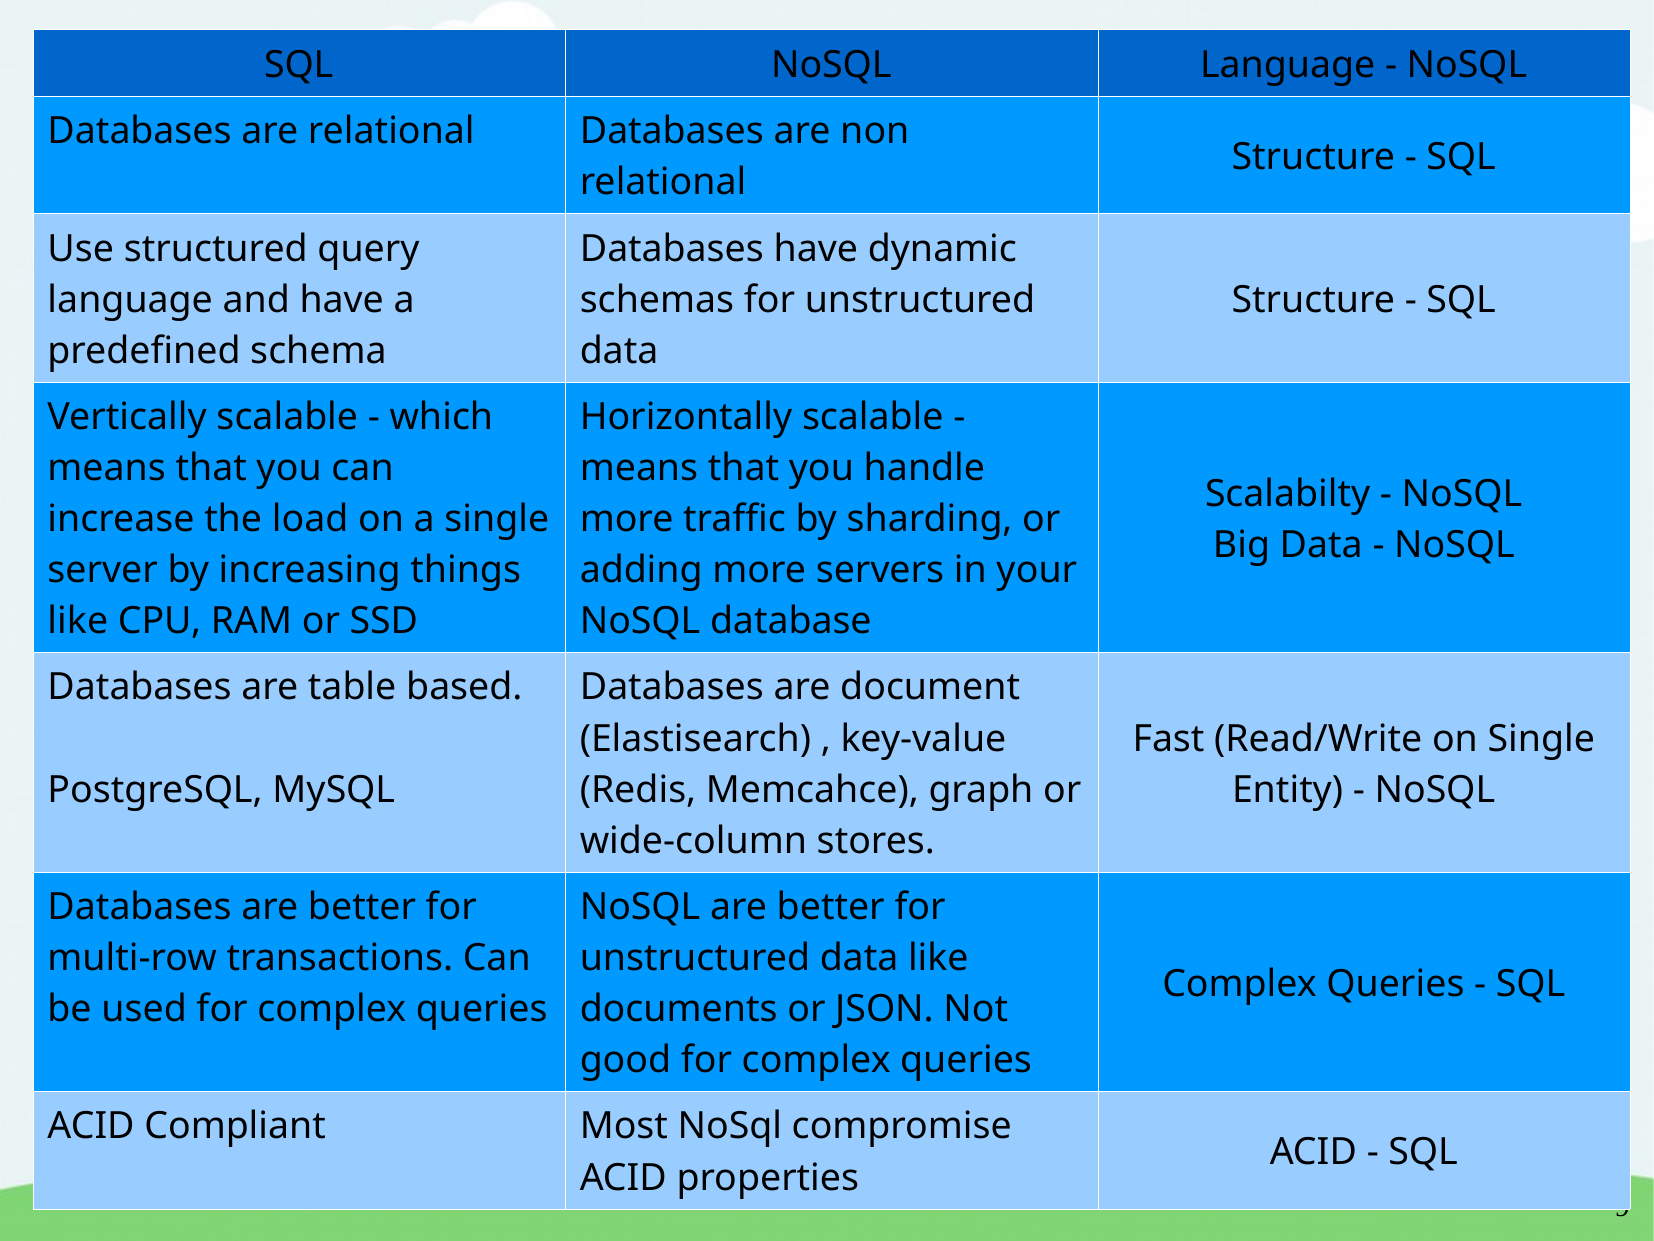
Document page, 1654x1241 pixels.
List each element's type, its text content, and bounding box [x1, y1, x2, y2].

table_cell Databases are relational [34, 97, 565, 213]
picture [0, 0, 1654, 1241]
table_cell Databases are better for multi-row transactions. Can be used for complex queries [34, 873, 565, 1091]
table_cell ACID Compliant [34, 1092, 565, 1209]
table_cell Horizontally scalable - means that you handle more traffic by sharding, or adding more servers in your NoSQL database [566, 383, 1098, 652]
table_header SQL [34, 30, 565, 96]
table_cell Databases are document (Elastisearch) , key-value (Redis, Memcahce), graph or wide-column stores. [566, 653, 1098, 872]
table_cell Databases are non relational [566, 97, 1098, 213]
table_cell ACID - SQL [1099, 1092, 1630, 1209]
table_header Language - NoSQL [1099, 30, 1630, 96]
table_cell NoSQL are better for unstructured data like documents or JSON. Not good for complex queries [566, 873, 1098, 1091]
table_cell Databases have dynamic schemas for unstructured data [566, 214, 1098, 382]
table_cell Fast (Read/Write on Single Entity) - NoSQL [1099, 653, 1630, 872]
table_header NoSQL [566, 30, 1098, 96]
table_cell Scalabilty - NoSQL Big Data - NoSQL [1099, 383, 1630, 652]
table_cell Complex Queries - SQL [1099, 873, 1630, 1091]
table_cell Most NoSql compromise ACID properties [566, 1092, 1098, 1209]
table_cell Databases are table based. PostgreSQL, MySQL [34, 653, 565, 872]
table_cell Use structured query language and have a predefined schema [34, 214, 565, 382]
table_cell Structure - SQL [1099, 214, 1630, 382]
table_cell Vertically scalable - which means that you can increase the load on a single server by increasing things like CPU, RAM or SSD [34, 383, 565, 652]
table_cell Structure - SQL [1099, 97, 1630, 213]
